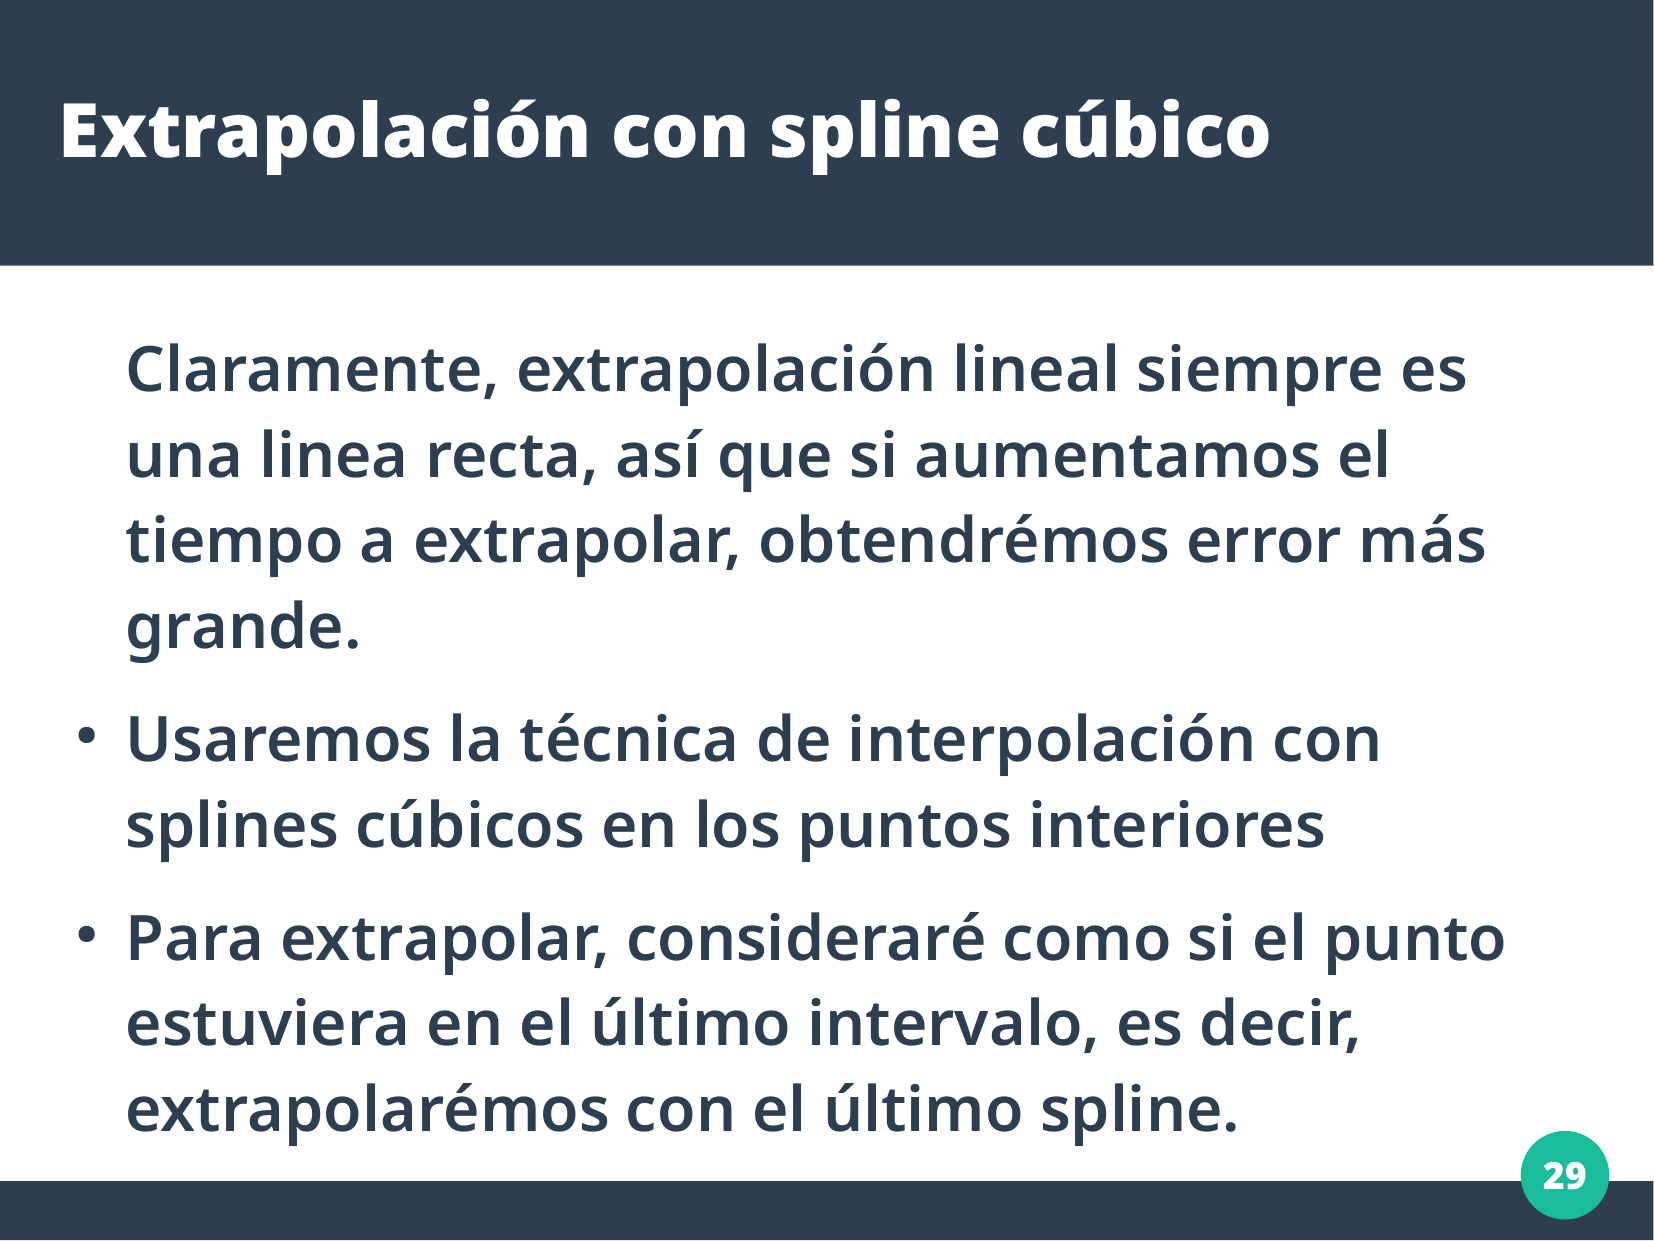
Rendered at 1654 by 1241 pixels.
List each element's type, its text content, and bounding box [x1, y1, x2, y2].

title Extrapolación con spline cúbico [59, 49, 1595, 207]
list Claramente, extrapolación lineal siempre es una linea recta, así que si aumentamos el tiempo a extrapolar, obtendrémos error más grande. Usaremos la técnica de interpolación con splines cúbicos en los puntos interiores Para extrapolar, consideraré como si el punto estuviera en el último intervalo, es decir, extrapolarémos con el último spline. [59, 324, 1595, 1152]
